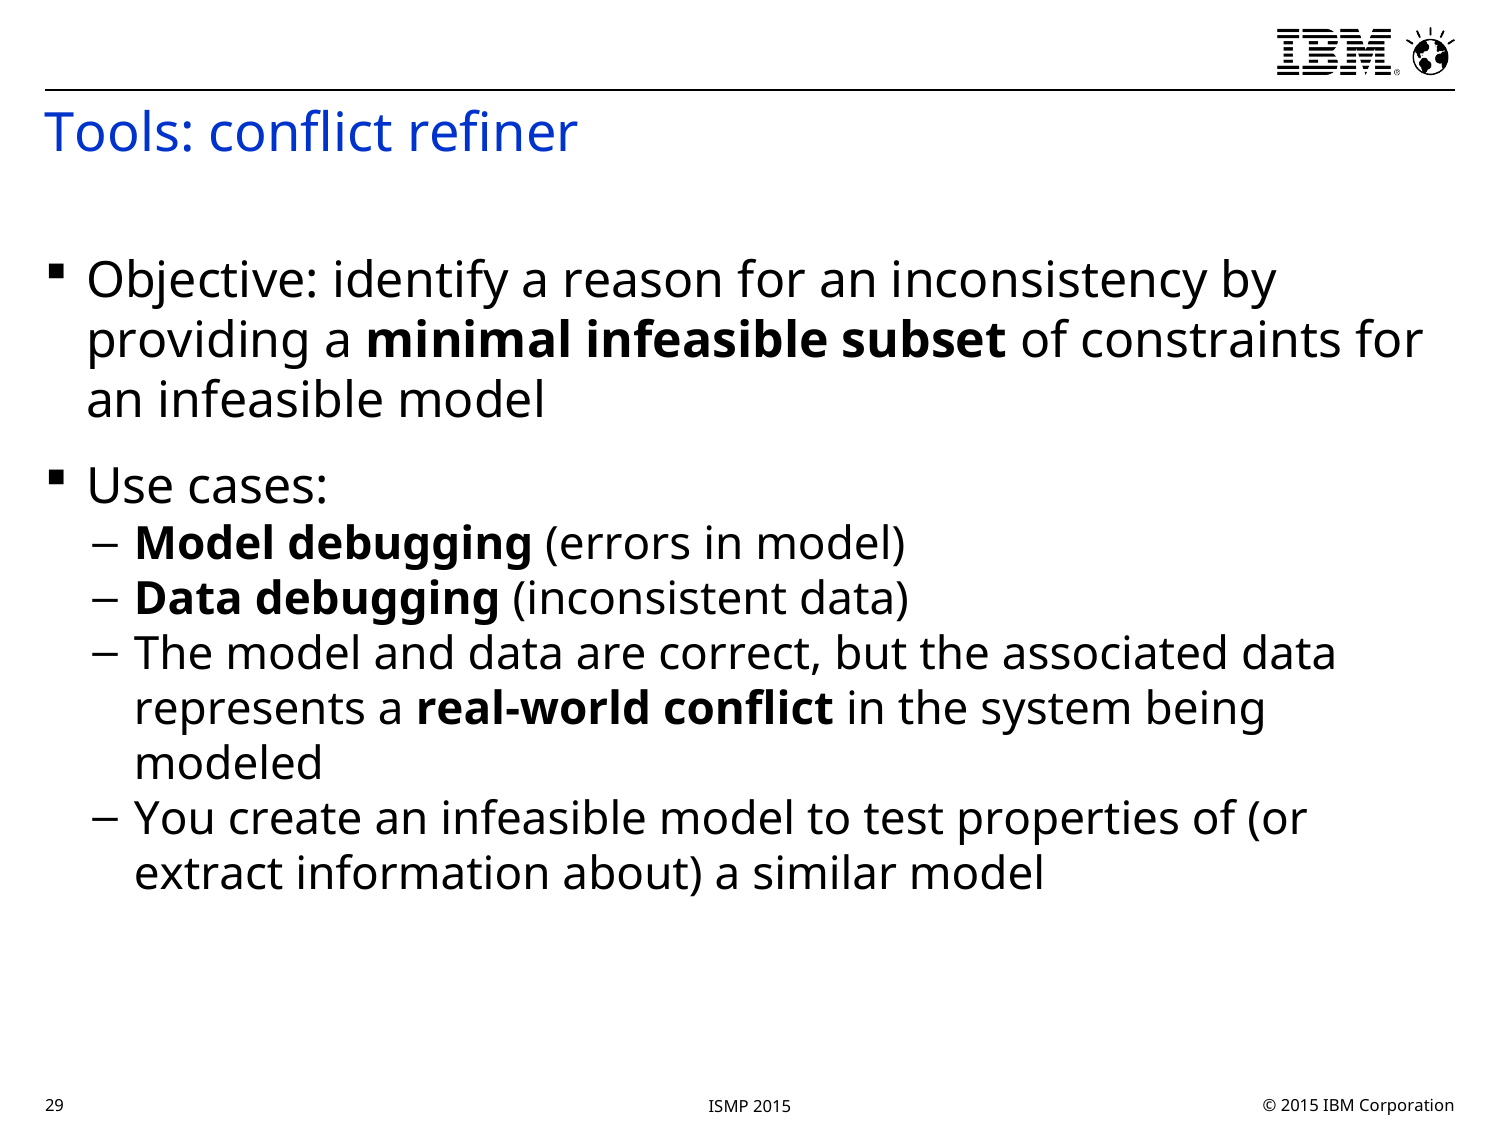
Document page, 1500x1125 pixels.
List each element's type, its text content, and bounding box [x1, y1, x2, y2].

title Tools: conflict refiner [29, 97, 1455, 203]
picture [1260, 10, 1468, 90]
list Objective: identify a reason for an inconsistency by providing a minimal infeasible subset of constraints for an infeasible model Use cases: Model debugging (errors in model) Data debugging (inconsistent data) The model and data are correct, but the associated data represents a real-world conflict in the system being modeled You create an infeasible model to test properties of (or extract information about) a similar model [29, 239, 1455, 1066]
